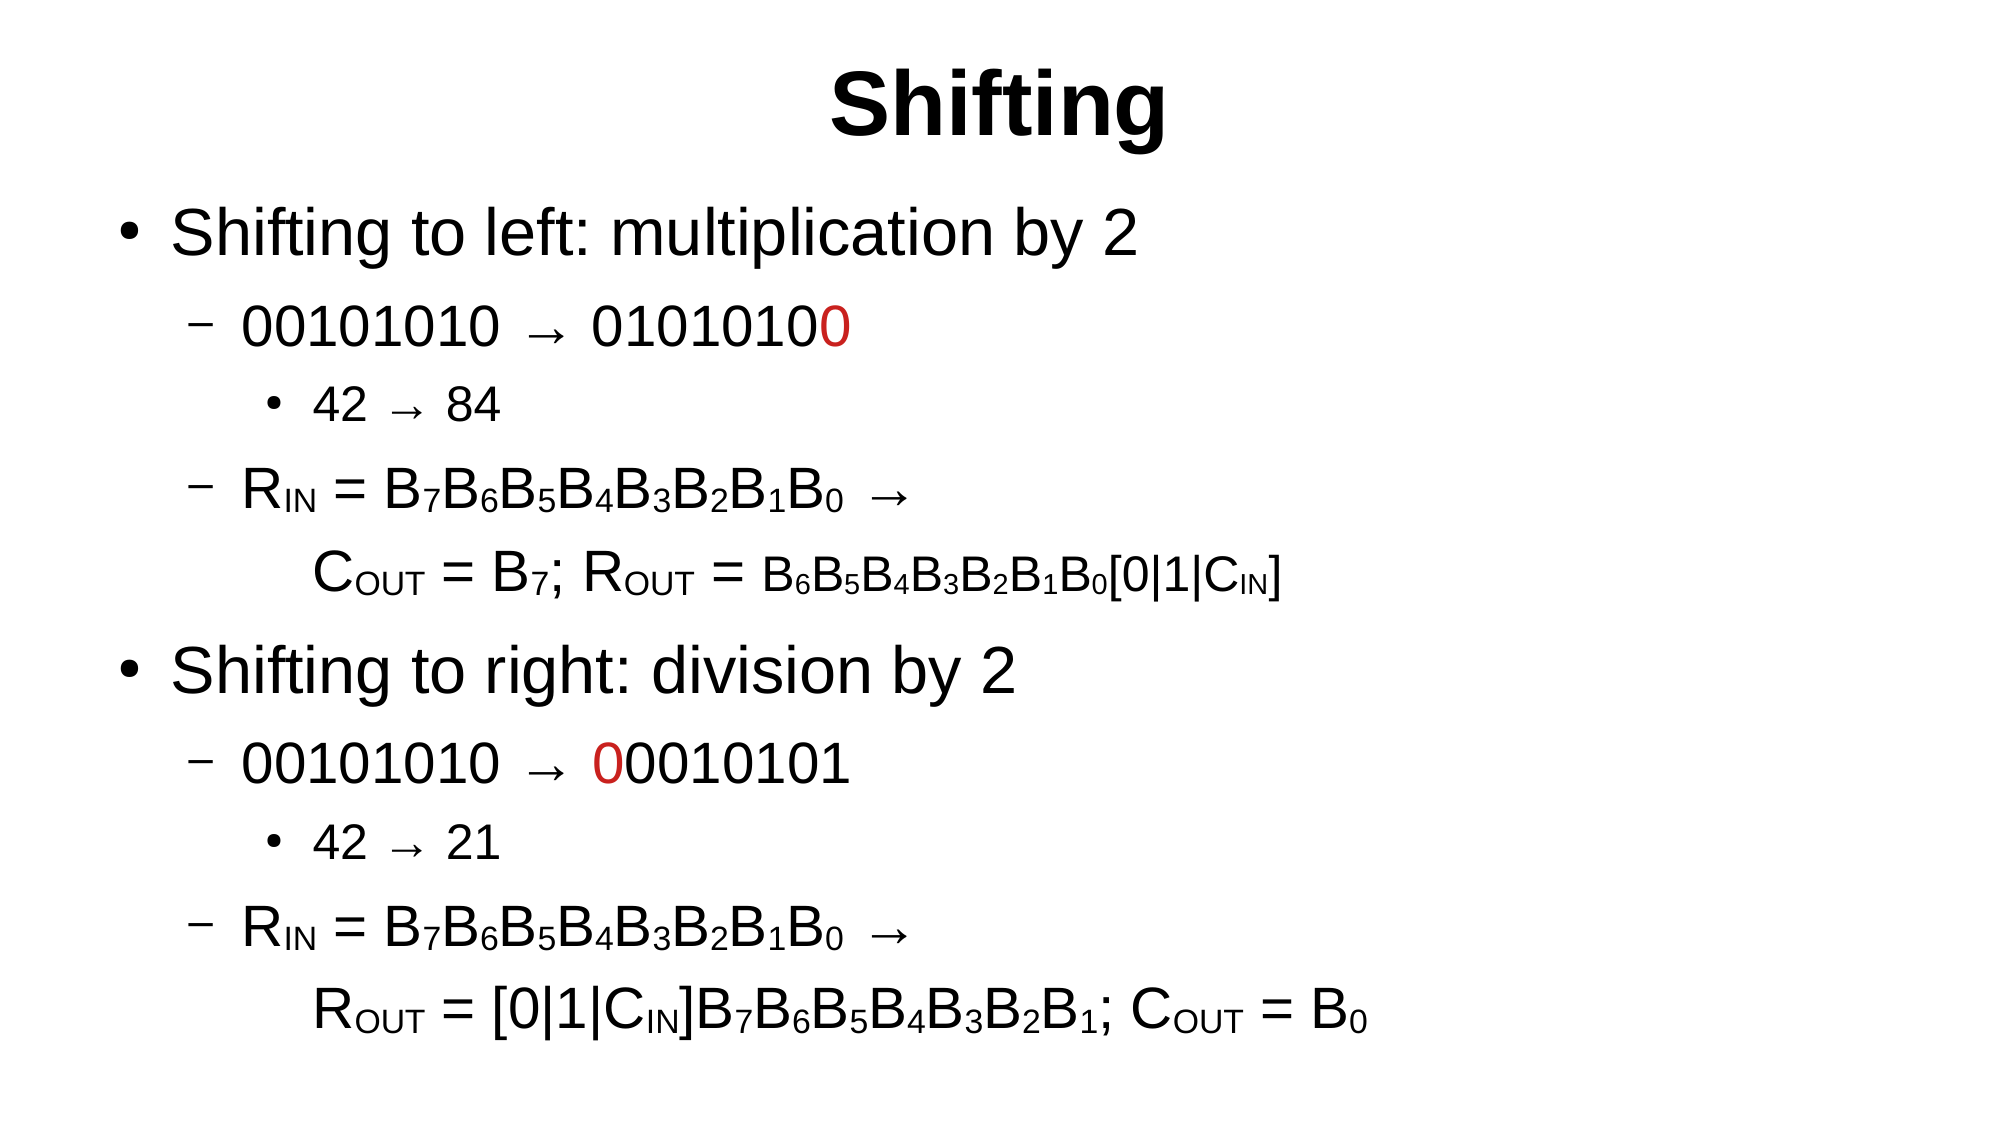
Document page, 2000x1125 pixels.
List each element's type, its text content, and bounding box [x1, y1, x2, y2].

list Shifting to left: multiplication by 2 00101010 → 01010100 42 → 84 RIN = B7B6B5B4B3B2B1B0 → COUT = B7; ROUT = B6B5B4B3B2B1B0[0|1|CIN] Shifting to right: division by 2 00101010 → 00010101 42 → 21 RIN = B7B6B5B4B3B2B1B0 → ROUT = [0|1|CIN]B7B6B5B4B3B2B1; COUT = B0 [99, 195, 1900, 1051]
title Shifting [137, 0, 1862, 195]
